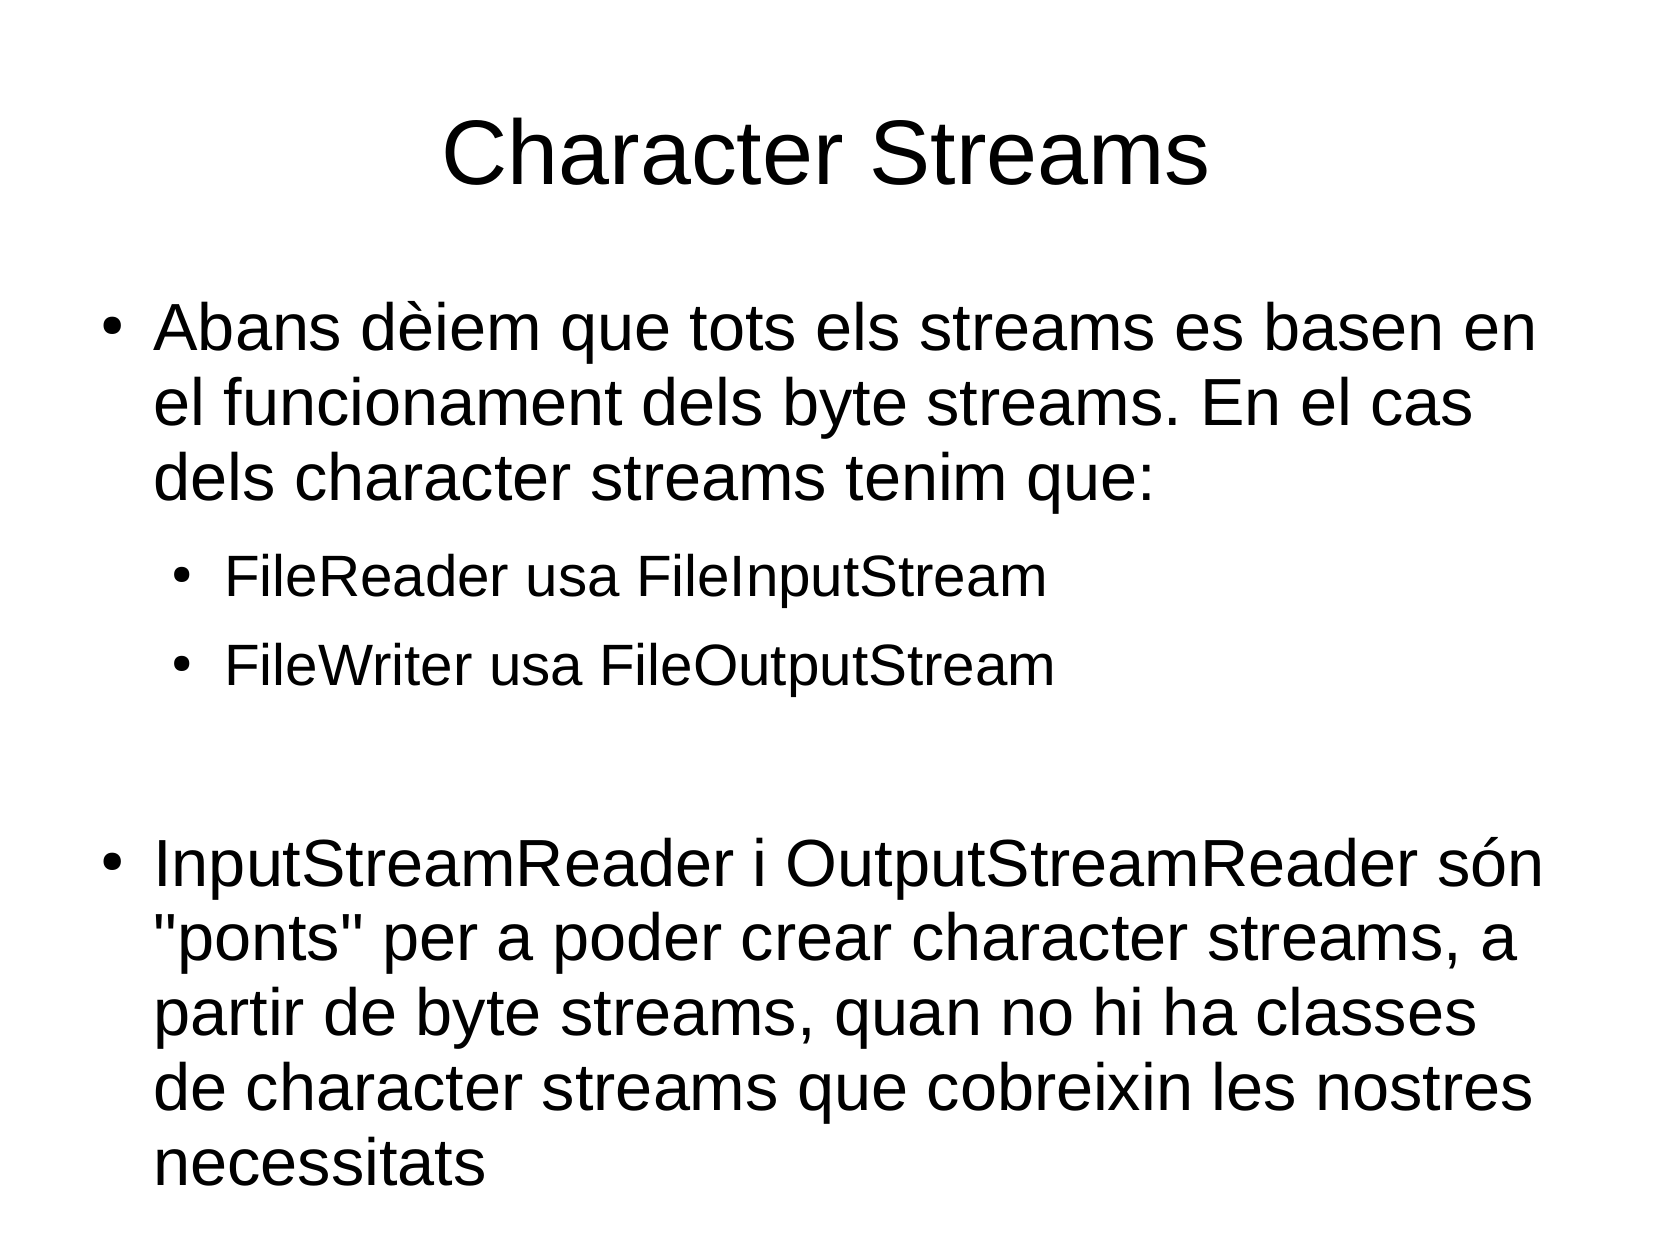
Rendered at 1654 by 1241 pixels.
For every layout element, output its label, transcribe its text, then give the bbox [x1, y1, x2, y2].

list Abans dèiem que tots els streams es basen en el funcionament dels byte streams. En el cas dels character streams tenim que: FileReader usa FileInputStream FileWriter usa FileOutputStream InputStreamReader i OutputStreamReader són "ponts" per a poder crear character streams, a partir de byte streams, quan no hi ha classes de character streams que cobreixin les nostres necessitats [82, 290, 1571, 1199]
title Character Streams [82, 49, 1571, 257]
